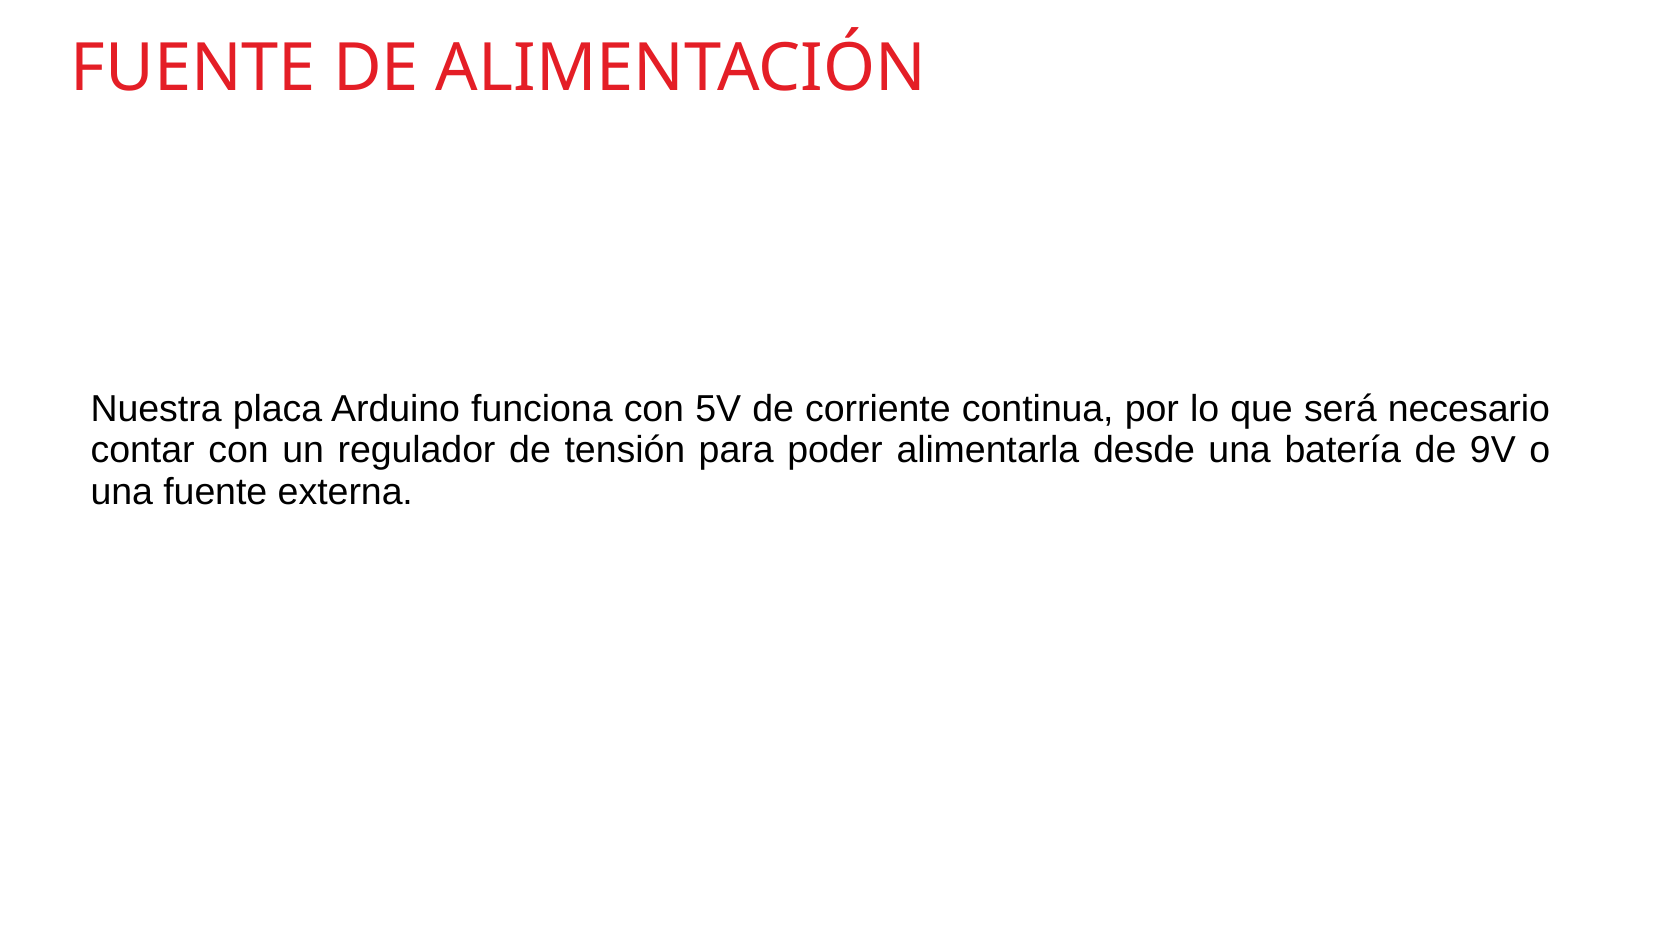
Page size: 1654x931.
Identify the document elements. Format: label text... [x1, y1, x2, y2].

title FUENTE DE ALIMENTACIÓN [70, 11, 1347, 118]
text_box Nuestra placa Arduino funciona con 5V de corriente continua, por lo que será necesario contar con un regulador de tensión para poder alimentarla desde una batería de 9V o una fuente externa. [75, 379, 1578, 530]
